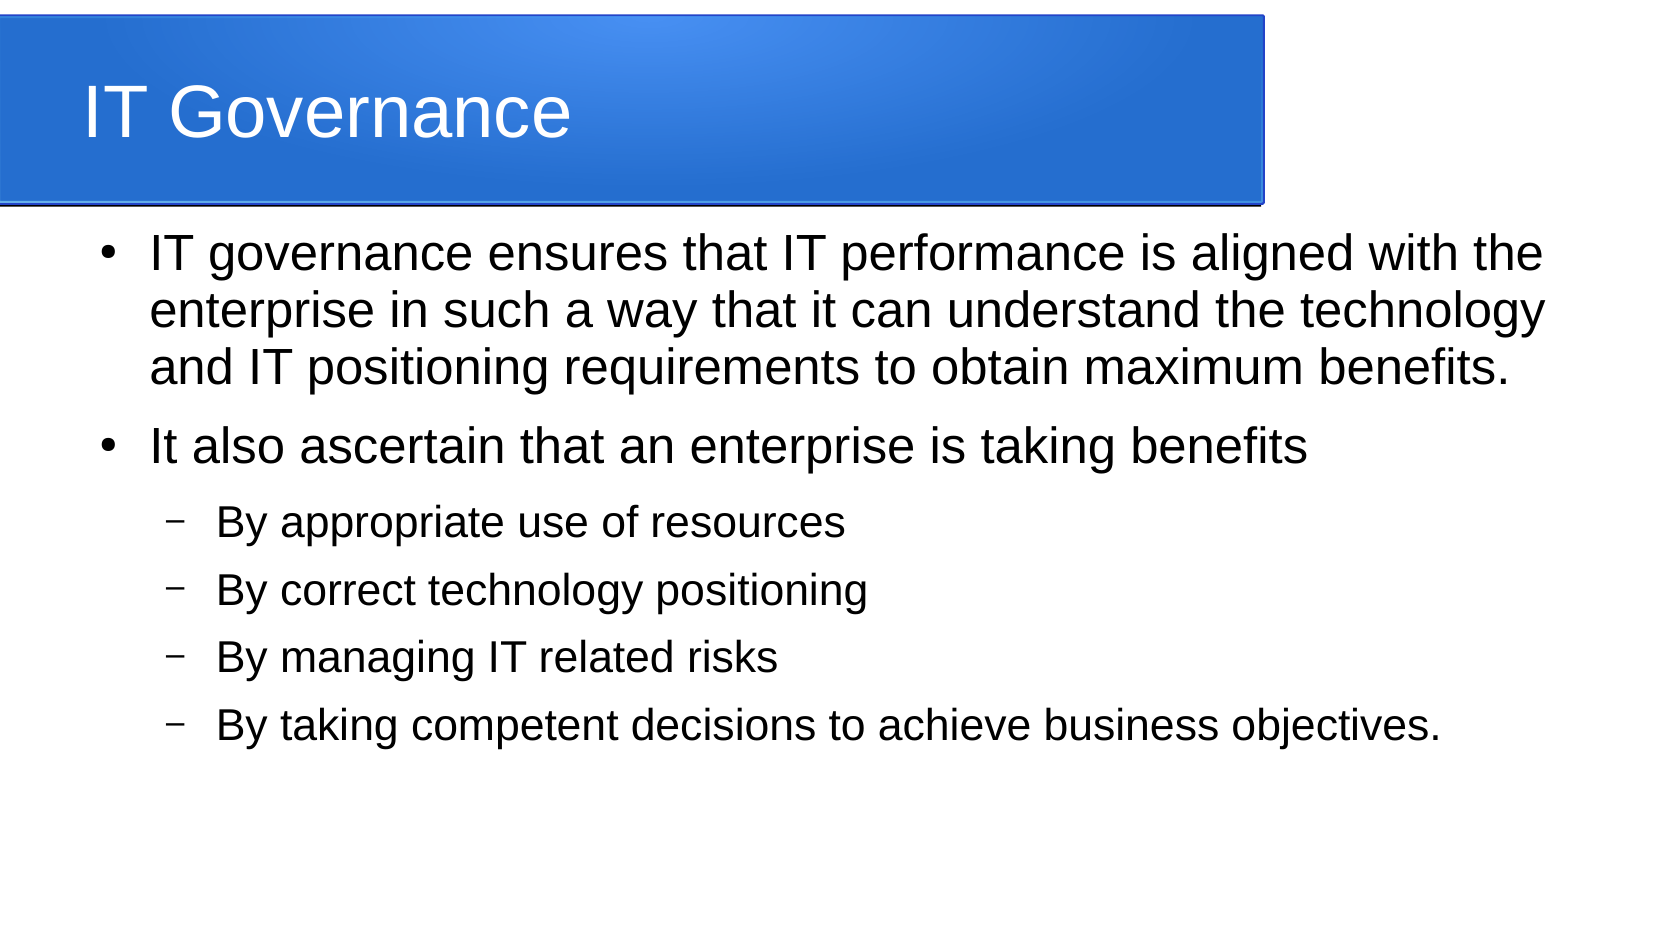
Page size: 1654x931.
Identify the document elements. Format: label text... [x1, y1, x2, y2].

list IT governance ensures that IT performance is aligned with the enterprise in such a way that it can understand the technology and IT positioning requirements to obtain maximum benefits. It also ascertain that an enterprise is taking benefits By appropriate use of resources By correct technology positioning By managing IT related risks By taking competent decisions to achieve business objectives. [82, 224, 1561, 764]
title IT Governance [82, 35, 1235, 189]
